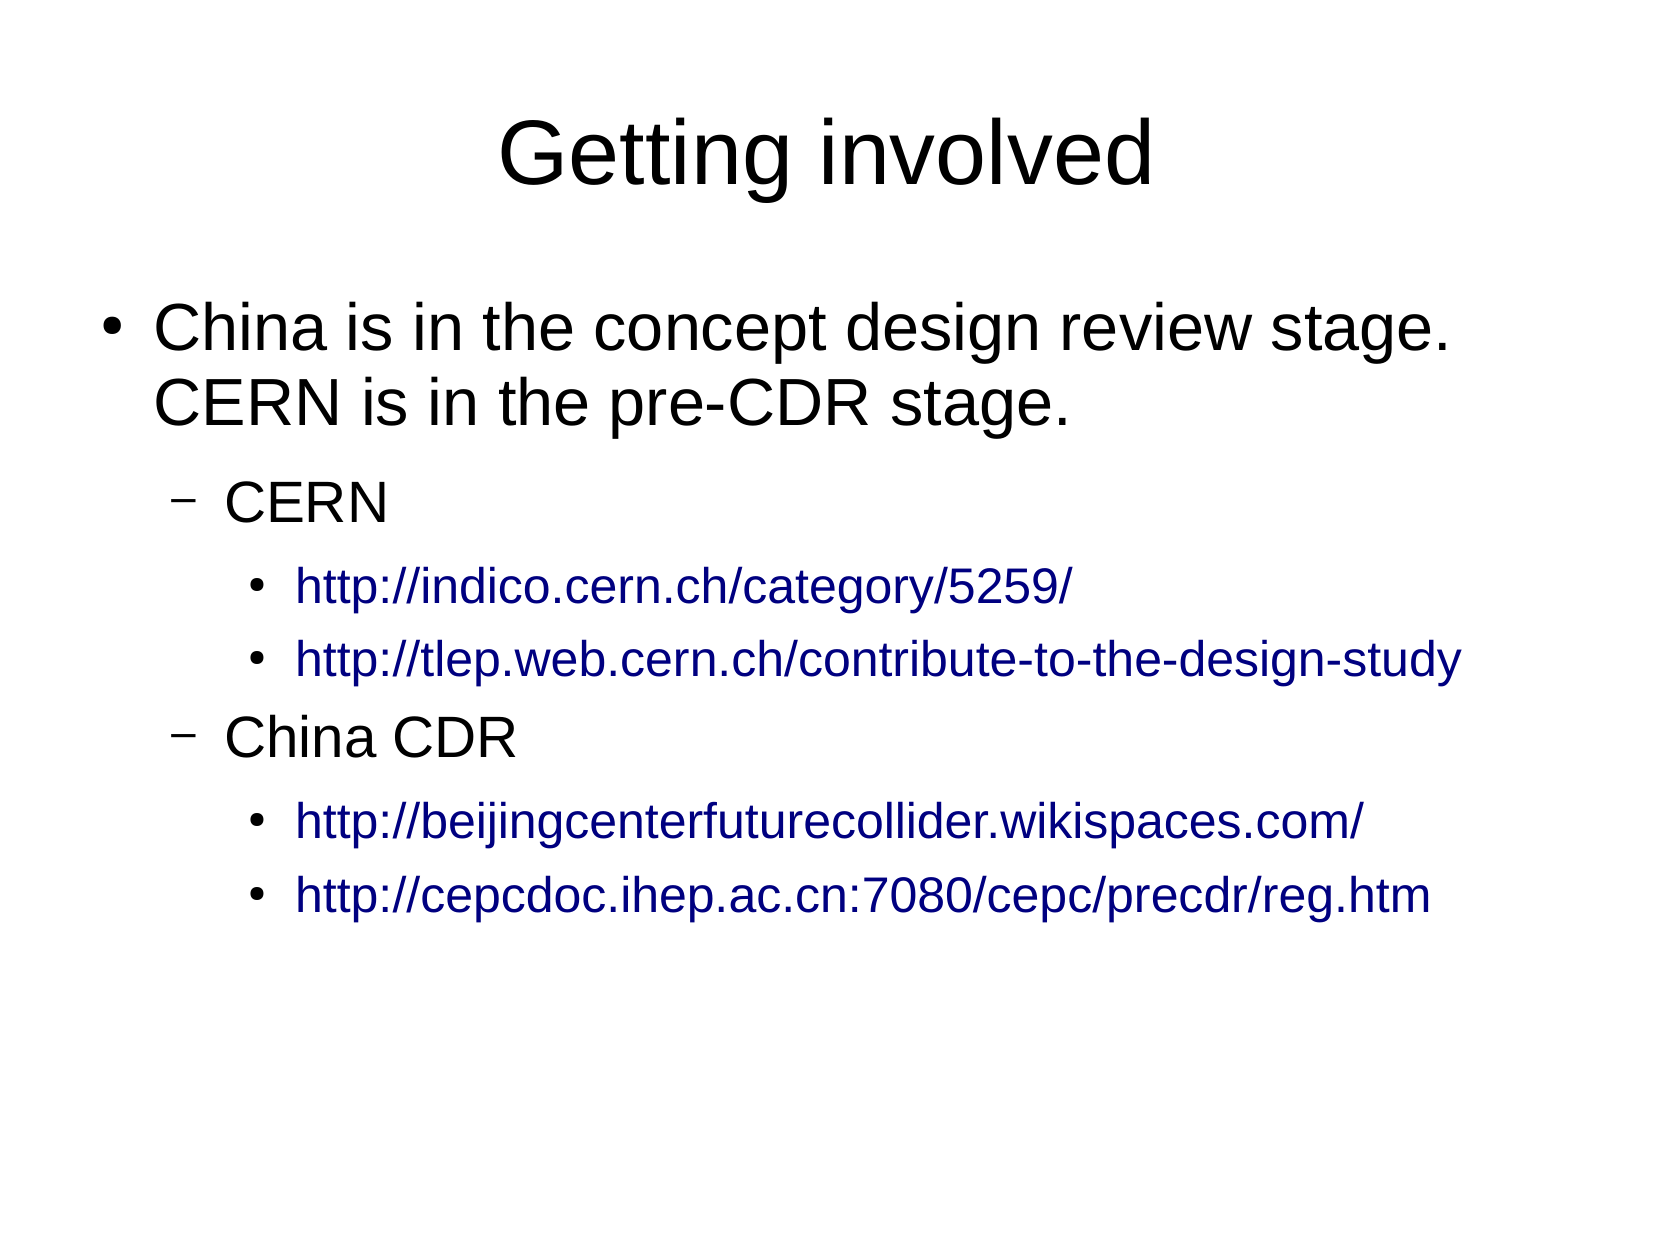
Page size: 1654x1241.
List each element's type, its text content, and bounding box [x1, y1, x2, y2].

list China is in the concept design review stage. CERN is in the pre-CDR stage. CERN http://indico.cern.ch/category/5259/ http://tlep.web.cern.ch/contribute-to-the-design-study China CDR http://beijingcenterfuturecollider.wikispaces.com/ http://cepcdoc.ihep.ac.cn:7080/cepc/precdr/reg.htm [82, 290, 1571, 1010]
title Getting involved [82, 49, 1571, 257]
